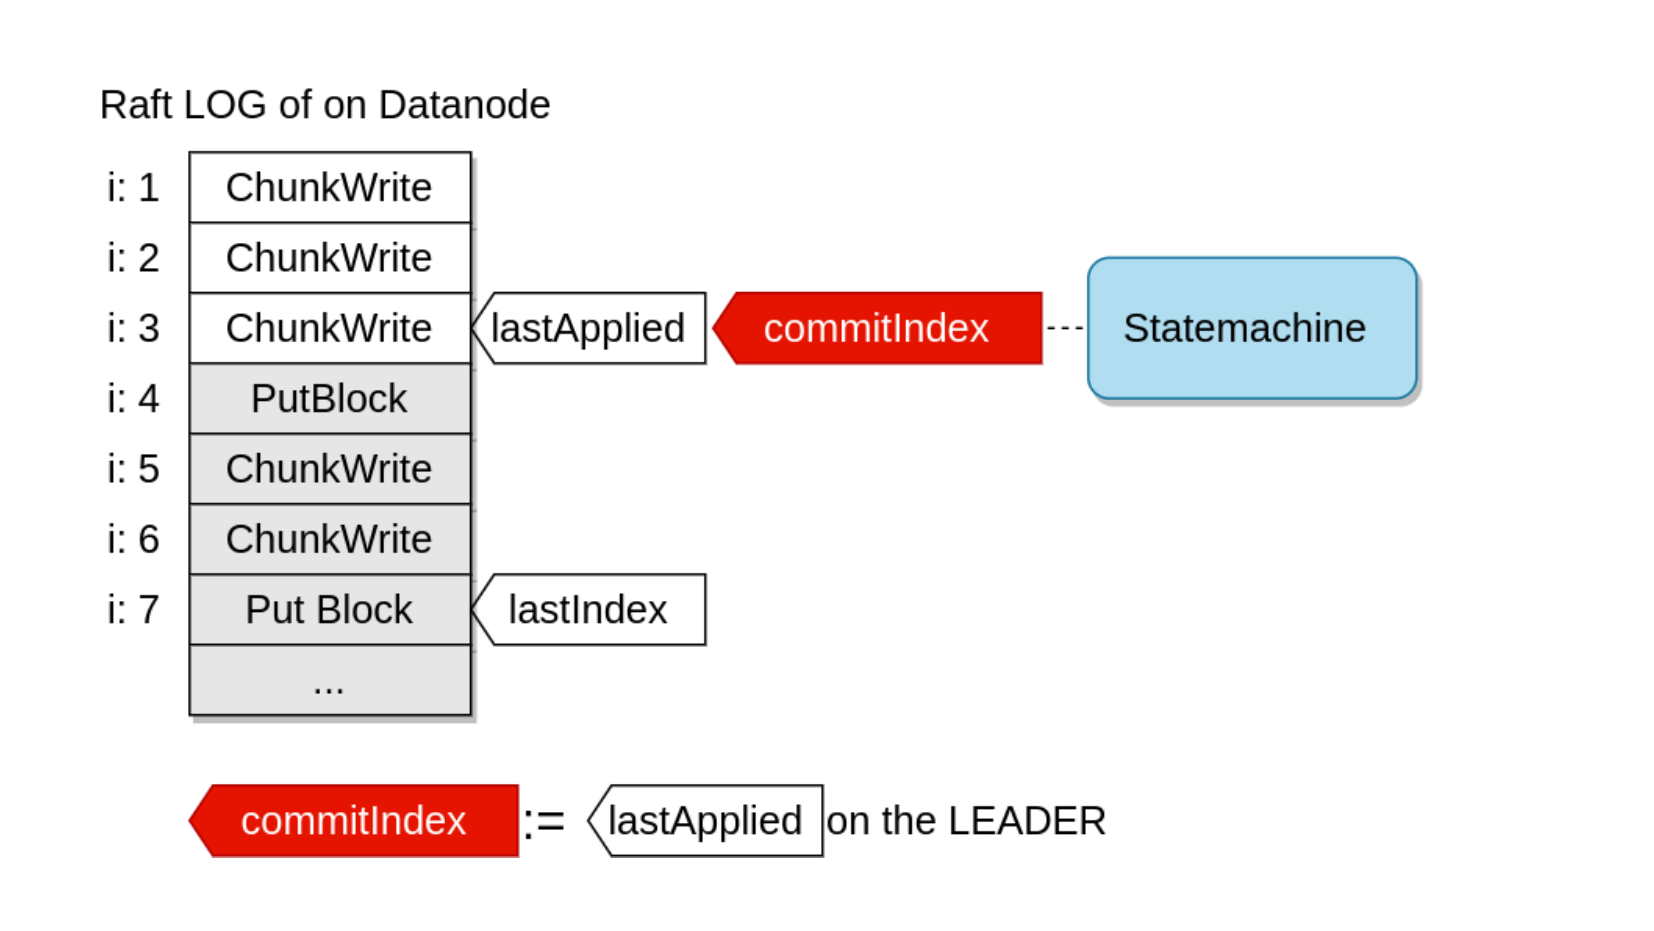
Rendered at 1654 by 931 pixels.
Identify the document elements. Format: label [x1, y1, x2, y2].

picture [48, 81, 1425, 858]
